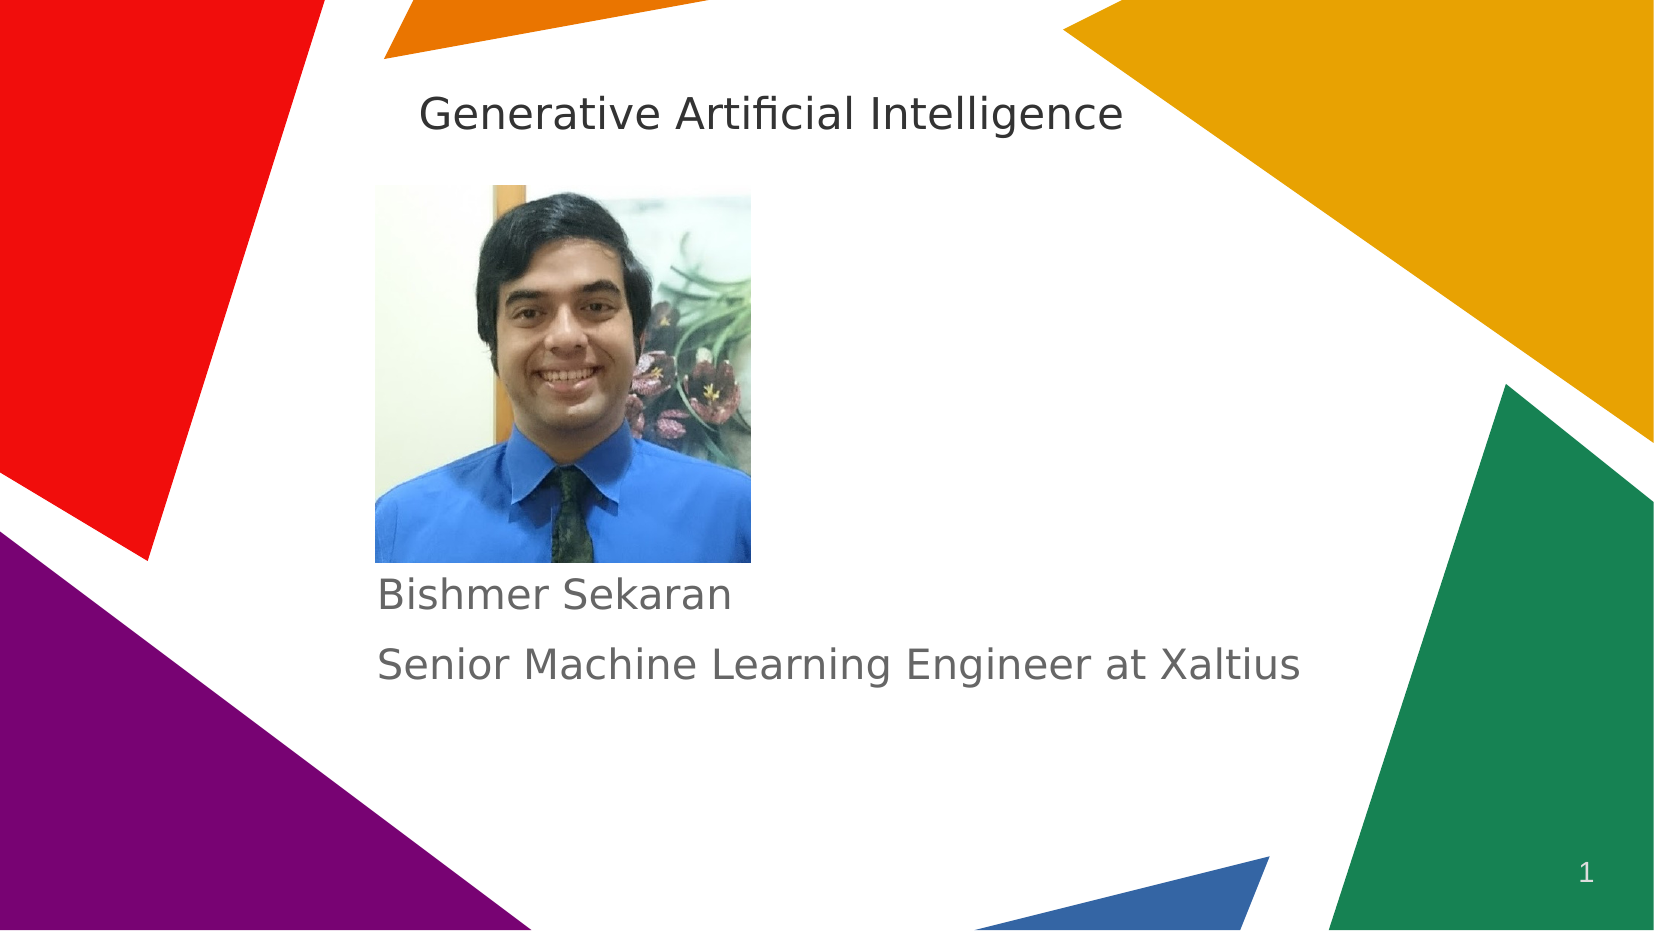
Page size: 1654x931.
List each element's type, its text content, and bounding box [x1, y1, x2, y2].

title Generative Artificial Intelligence [231, 37, 1313, 193]
picture [375, 185, 751, 563]
list Bishmer Sekaran Senior Machine Learning Engineer at Xaltius [306, 217, 1388, 817]
